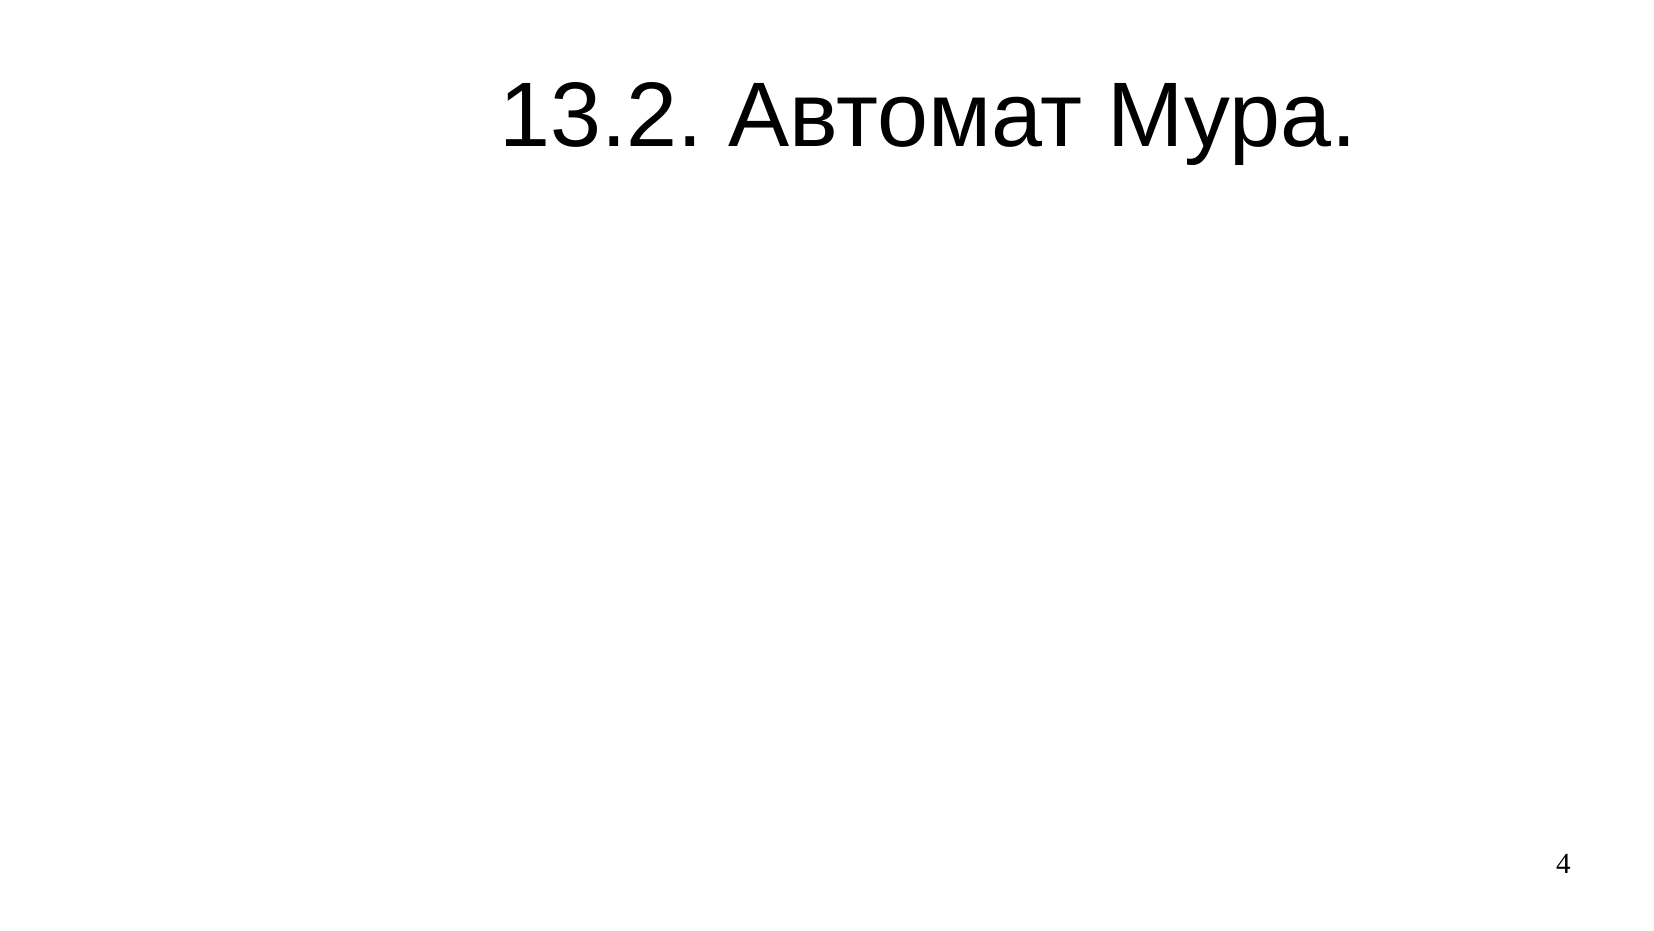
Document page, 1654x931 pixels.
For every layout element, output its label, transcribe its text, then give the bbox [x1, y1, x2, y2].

title 13.2. Автомат Мура. [82, 37, 1571, 193]
